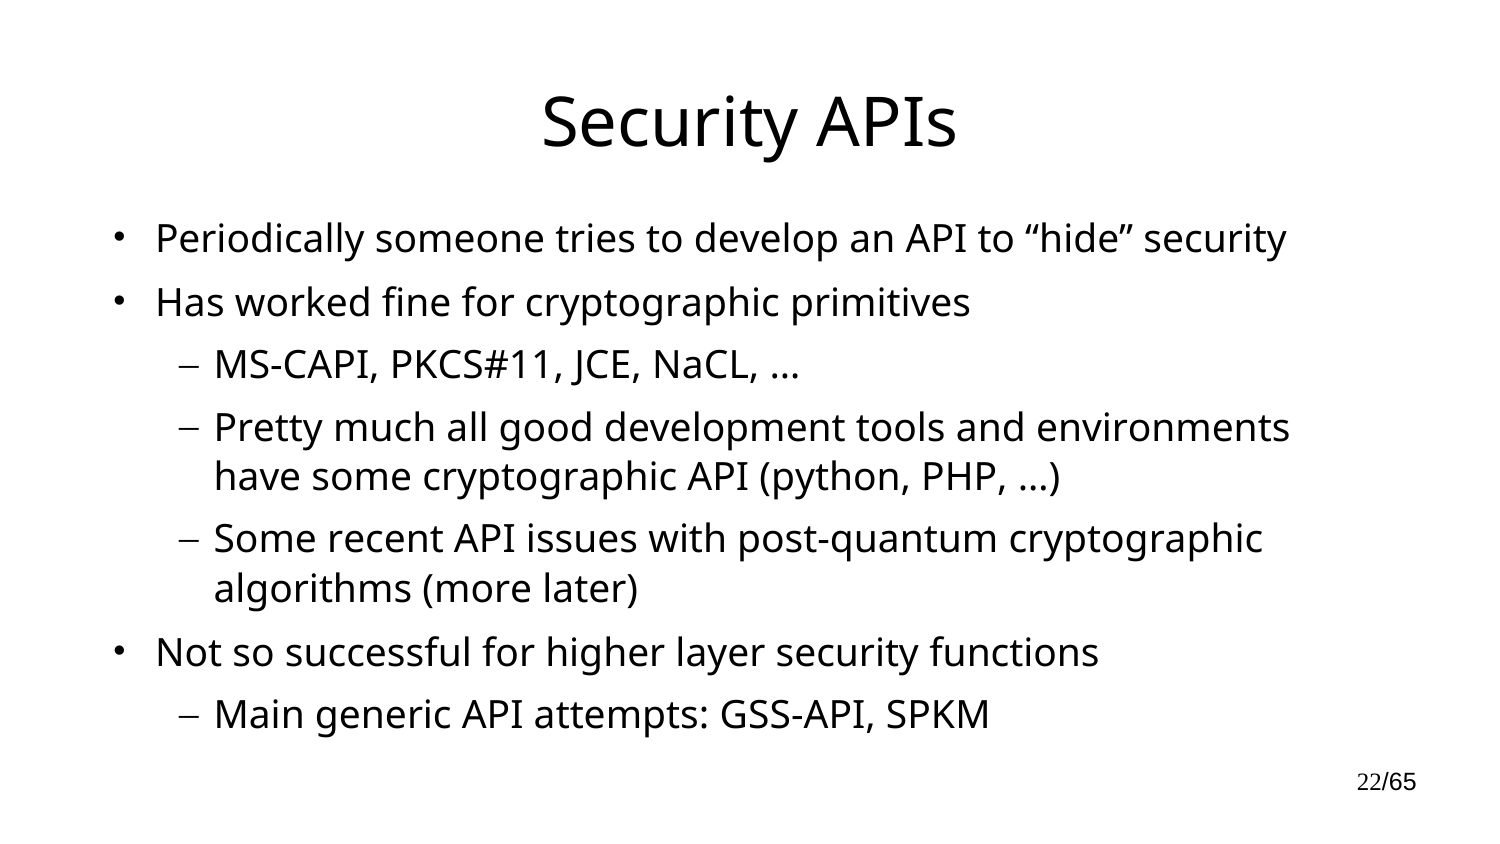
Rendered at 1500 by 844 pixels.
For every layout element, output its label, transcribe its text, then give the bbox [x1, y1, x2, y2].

title Security APIs [112, 33, 1388, 204]
list Periodically someone tries to develop an API to “hide” security Has worked fine for cryptographic primitives MS-CAPI, PKCS#11, JCE, NaCL, … Pretty much all good development tools and environments have some cryptographic API (python, PHP, …) Some recent API issues with post-quantum cryptographic algorithms (more later) Not so successful for higher layer security functions Main generic API attempts: GSS-API, SPKM [112, 212, 1388, 748]
